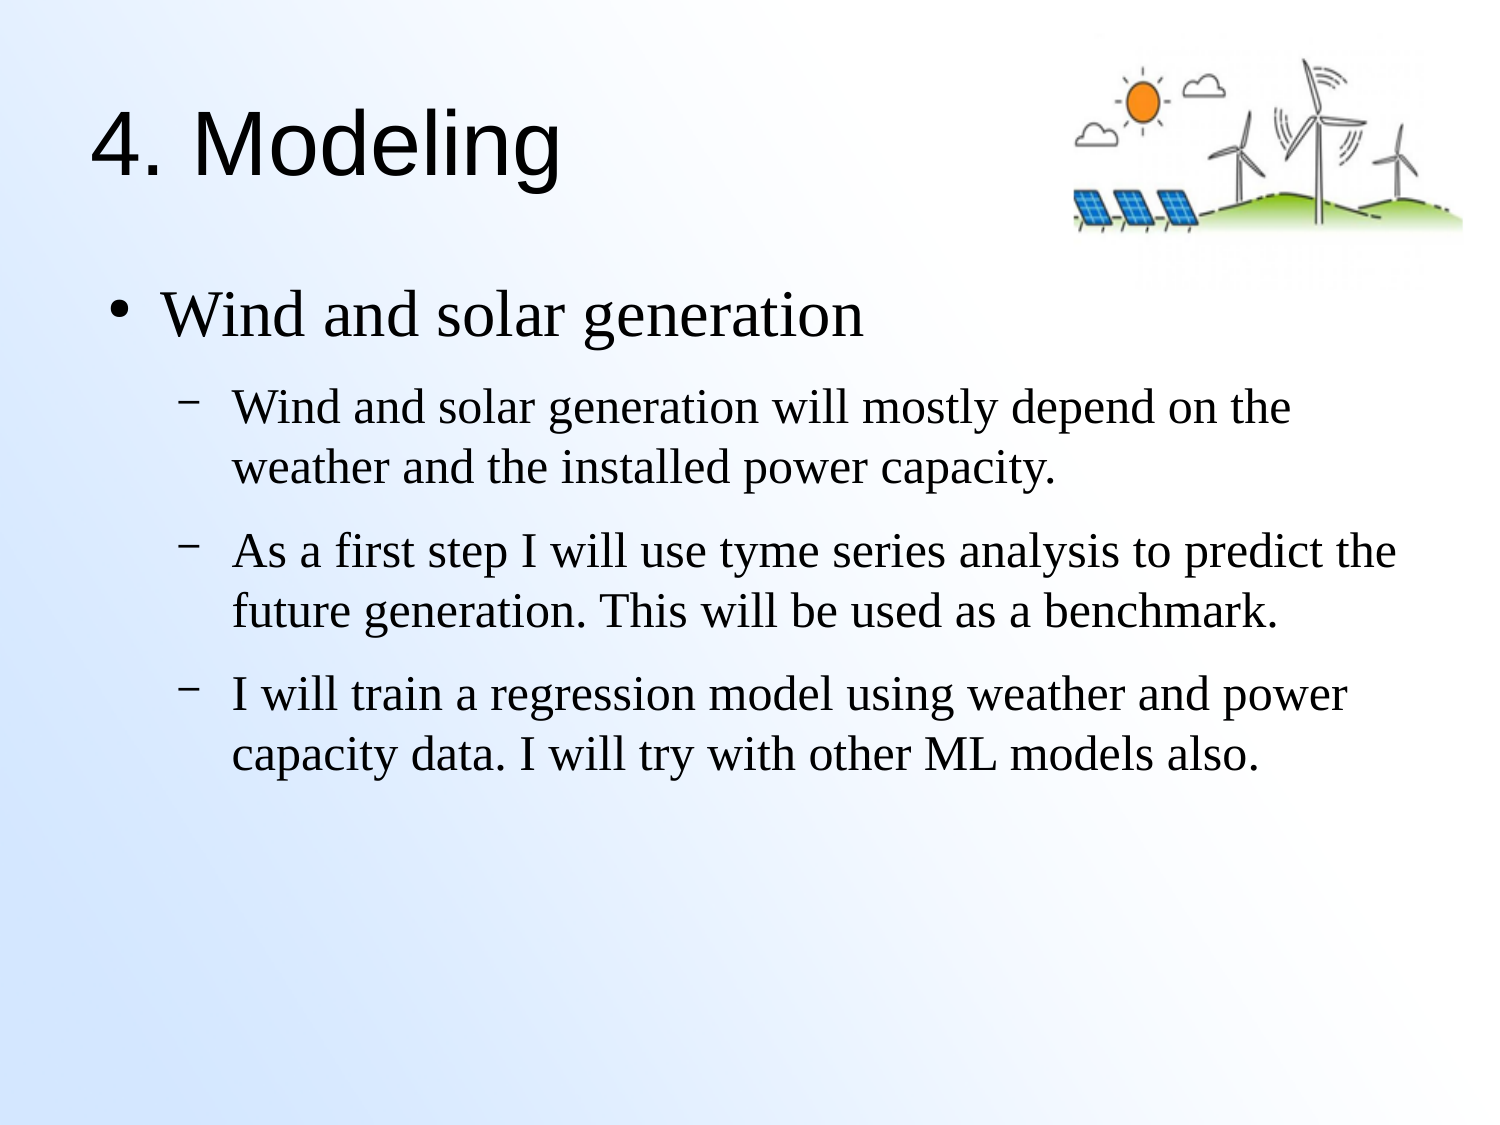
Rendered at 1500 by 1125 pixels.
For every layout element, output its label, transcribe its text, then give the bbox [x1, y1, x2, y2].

title 4. Modeling [75, 45, 1425, 233]
picture [0, 0, 1500, 1125]
list Wind and solar generation Wind and solar generation will mostly depend on the weather and the installed power capacity. As a first step I will use tyme series analysis to predict the future generation. This will be used as a benchmark. I will train a regression model using weather and power capacity data. I will try with other ML models also. [75, 262, 1425, 1005]
